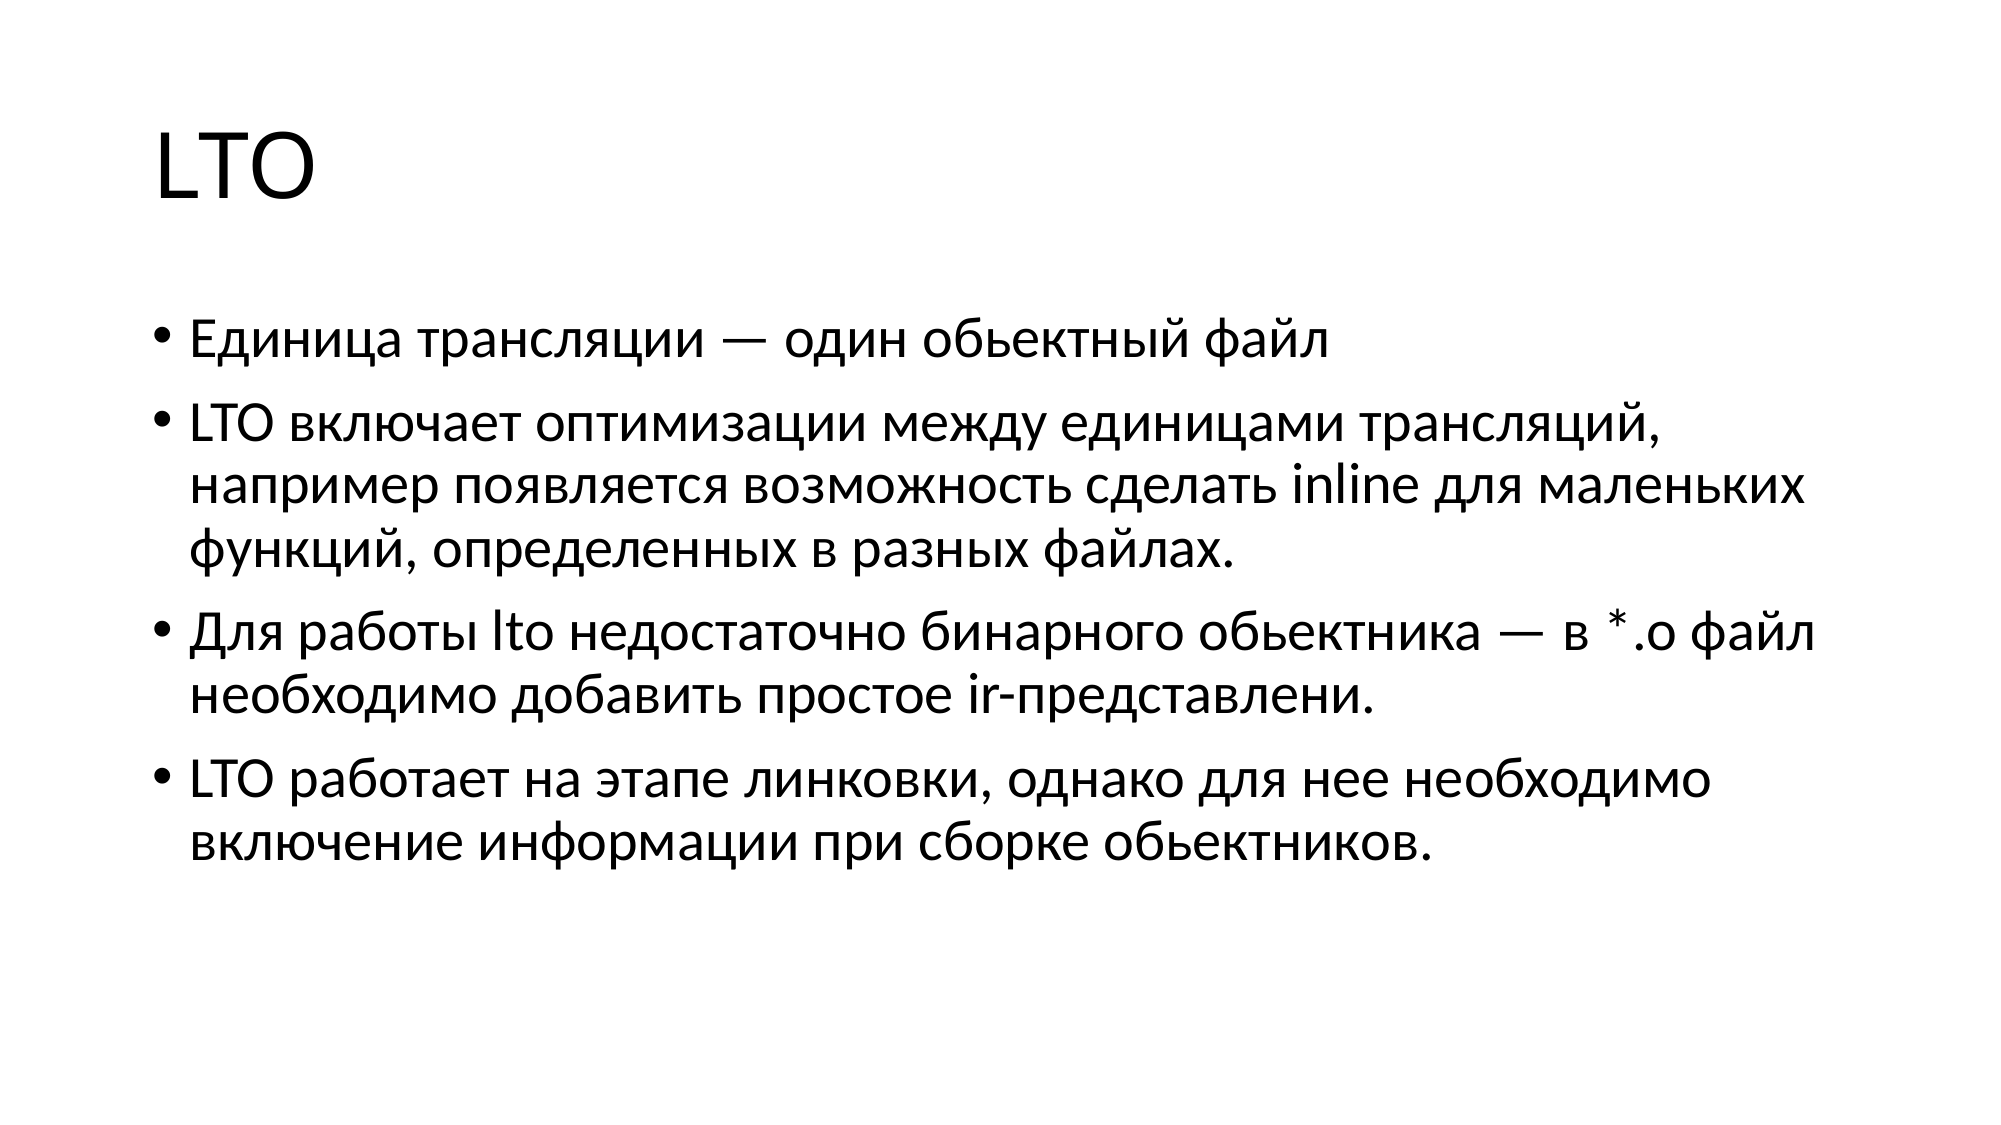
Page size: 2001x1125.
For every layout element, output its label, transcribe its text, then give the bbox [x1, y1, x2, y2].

list Единица трансляции — один обьектный файл LTO включает оптимизации между единицами трансляций, например появляется возможность сделать inline для маленьких функций, определенных в разных файлах. Для работы lto недостаточно бинарного обьектника — в *.o файл необходимо добавить простое ir-представлени. LTO работает на этапе линковки, однако для нее необходимо включение информации при сборке обьектников. [137, 299, 1863, 1014]
title LTO [137, 59, 1863, 278]
